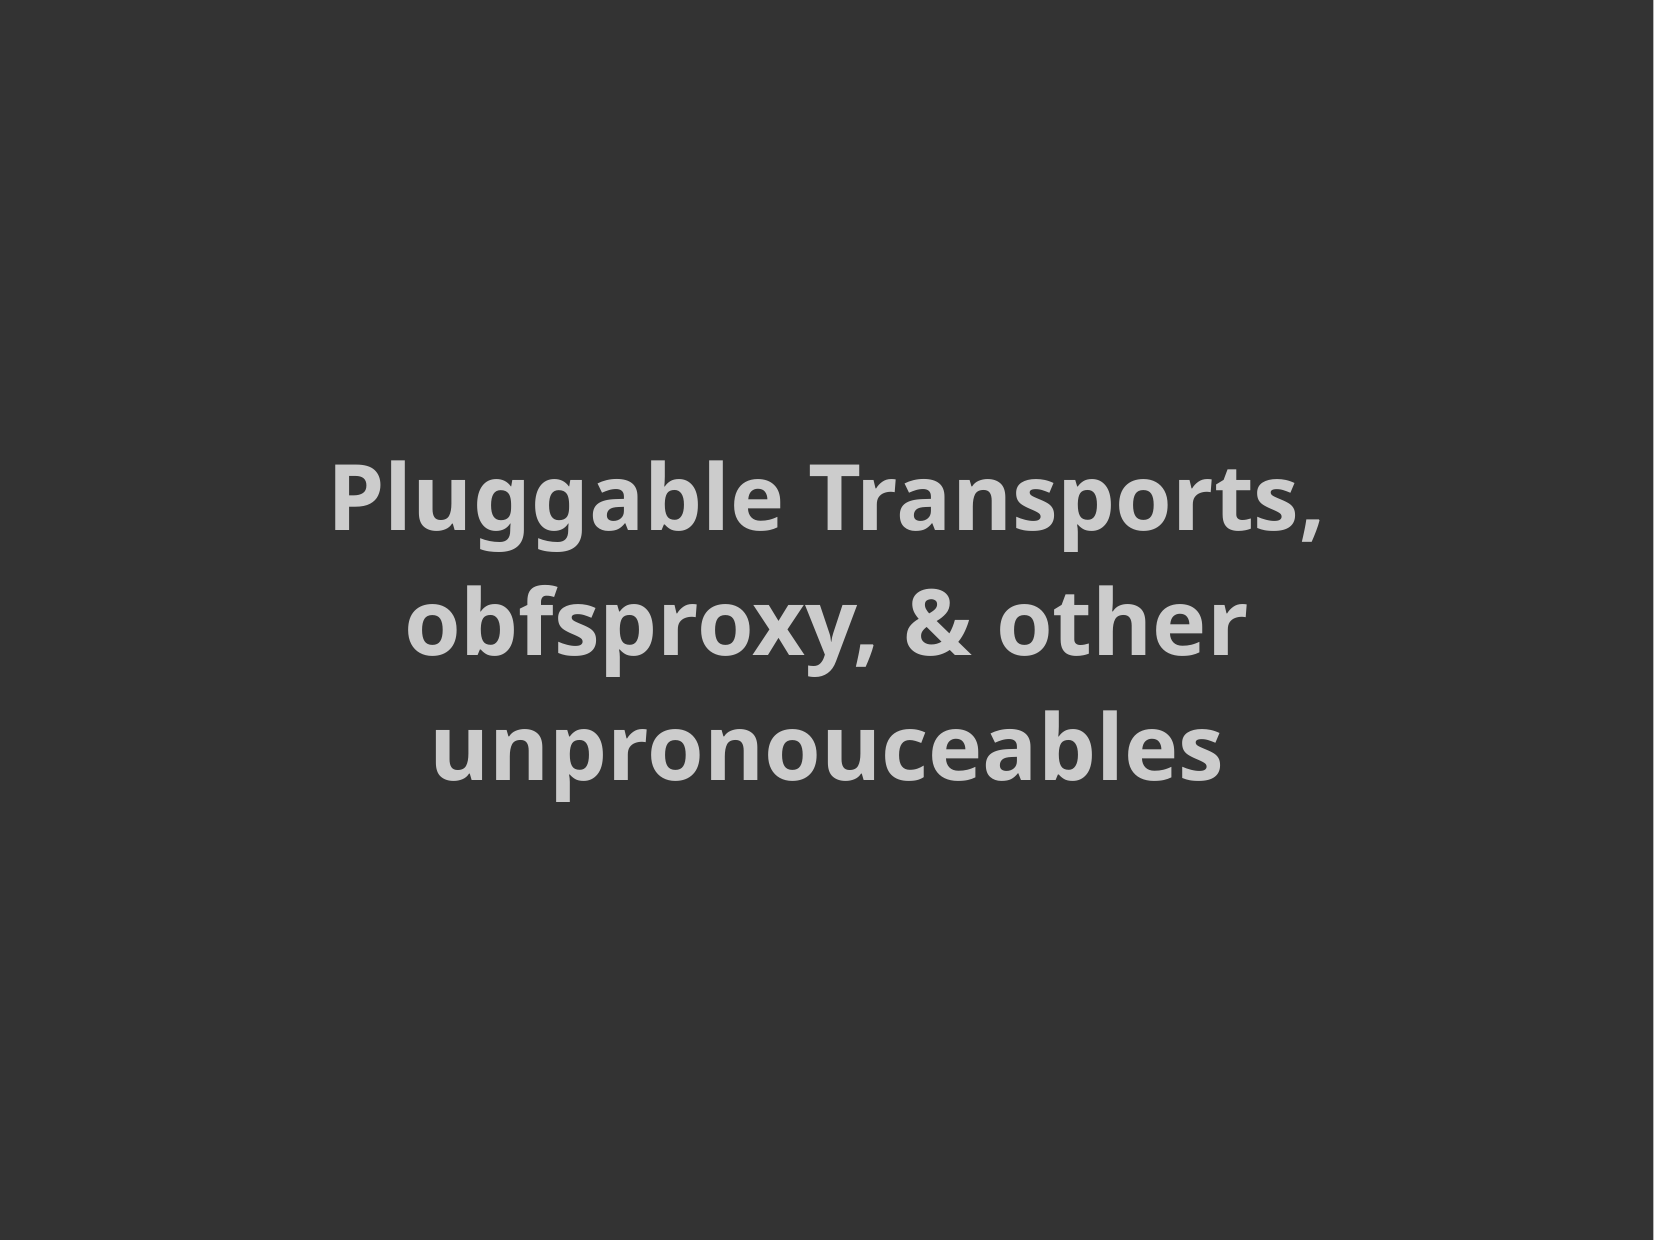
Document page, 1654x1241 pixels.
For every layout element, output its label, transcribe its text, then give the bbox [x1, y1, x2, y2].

title Pluggable Transports, obfsproxy, & other unpronouceables [82, 459, 1571, 781]
